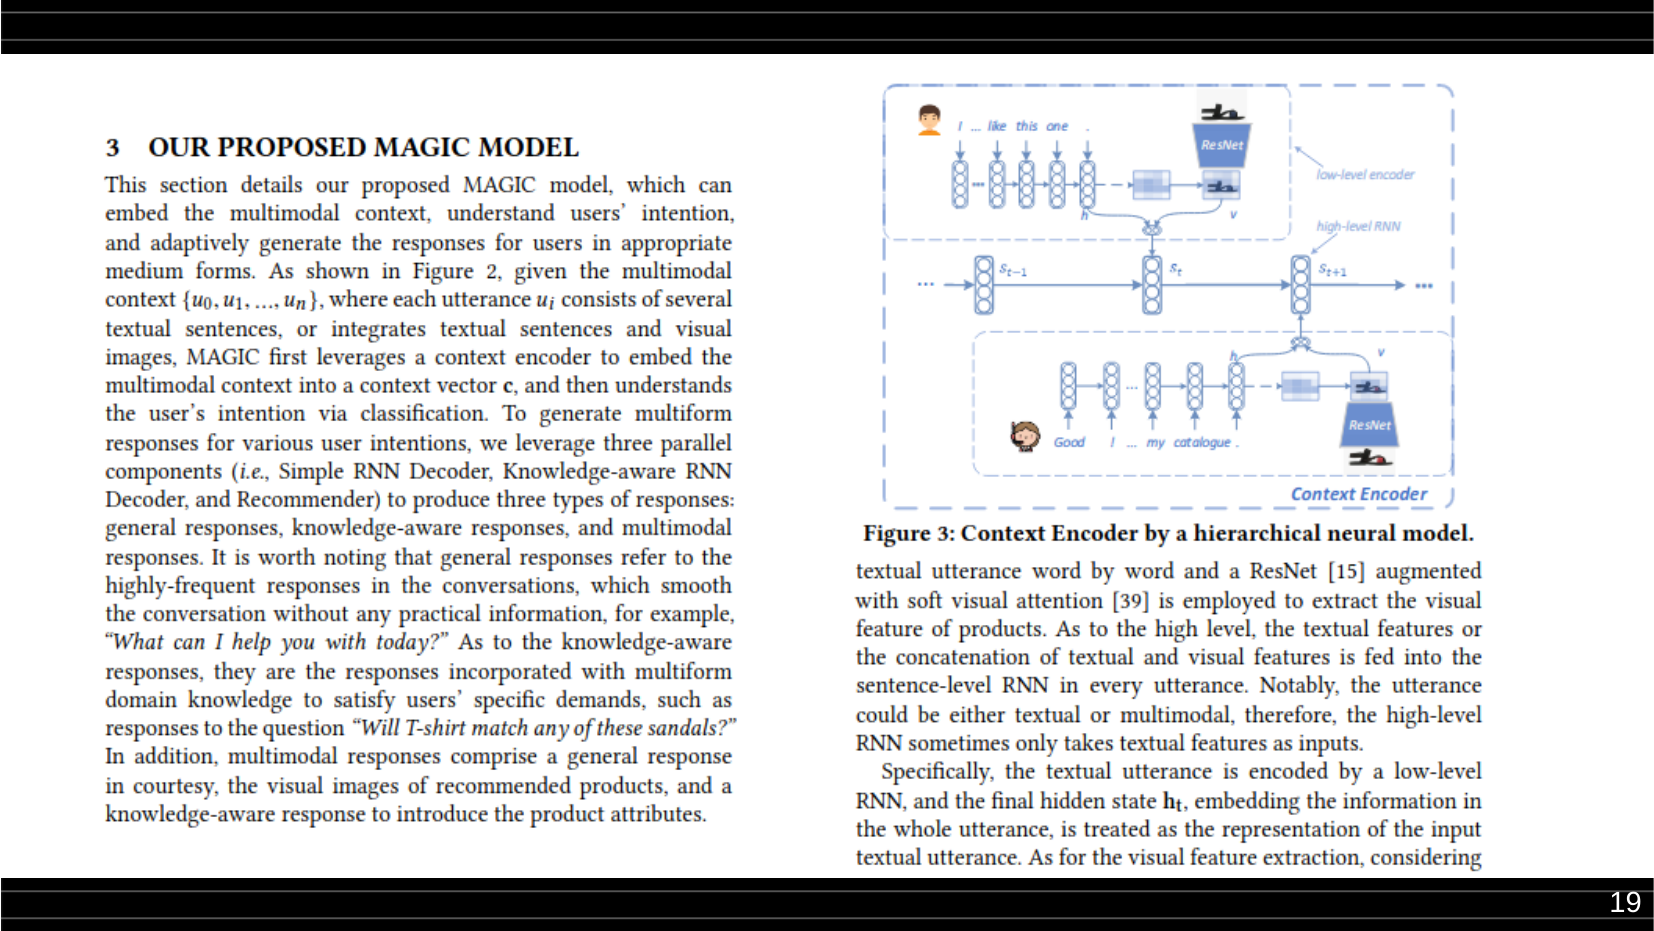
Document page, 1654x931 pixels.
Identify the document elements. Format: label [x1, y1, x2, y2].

picture [1, 878, 1654, 931]
picture [70, 119, 751, 842]
picture [1, 0, 1654, 54]
picture [825, 59, 1552, 876]
